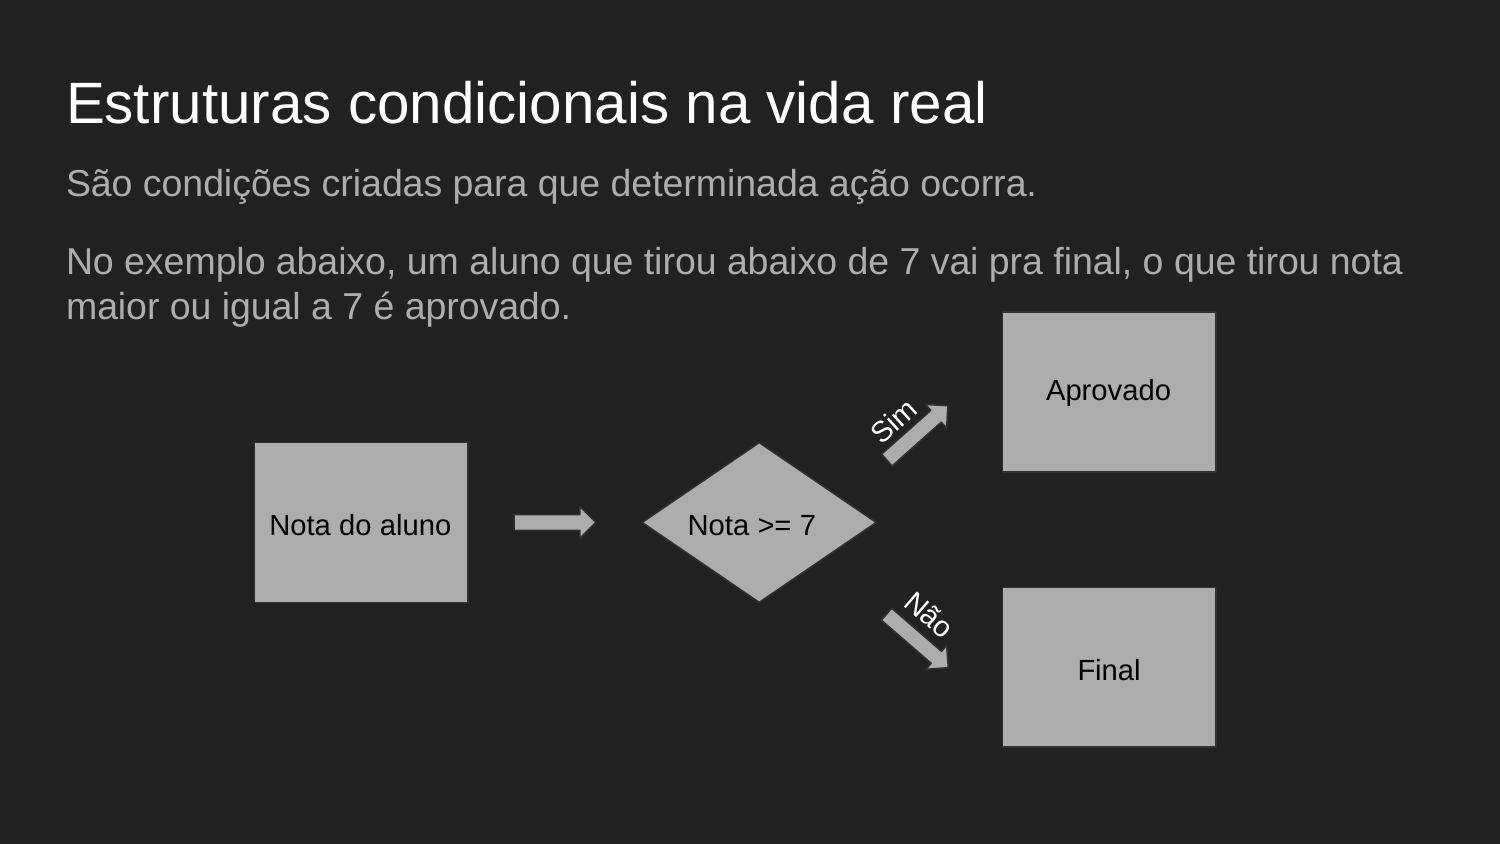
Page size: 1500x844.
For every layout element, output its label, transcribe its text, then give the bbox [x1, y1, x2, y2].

title Estruturas condicionais na vida real [51, 50, 1449, 144]
text_box [1003, 587, 1216, 636]
text_box Nota >= 7 [672, 491, 846, 534]
text_box [514, 506, 596, 539]
text_box [1003, 419, 1216, 472]
text_box [254, 443, 468, 491]
text_box Final [1002, 636, 1216, 699]
text_box Não [885, 562, 994, 666]
text_box [1003, 699, 1216, 747]
text_box Aprovado [1001, 356, 1216, 419]
text_box [881, 608, 949, 670]
text_box Sim [840, 357, 949, 462]
list São condições criadas para que determinada ação ocorra. No exemplo abaixo, um aluno que tirou abaixo de 7 vai pra final, o que tirou nota maior ou igual a 7 é aprovado. [51, 143, 1420, 304]
text_box [883, 405, 948, 466]
text_box [1003, 312, 1216, 356]
text_box [254, 554, 468, 602]
text_box [688, 442, 831, 491]
text_box Nota do aluno [254, 491, 468, 554]
text_box [642, 501, 877, 603]
